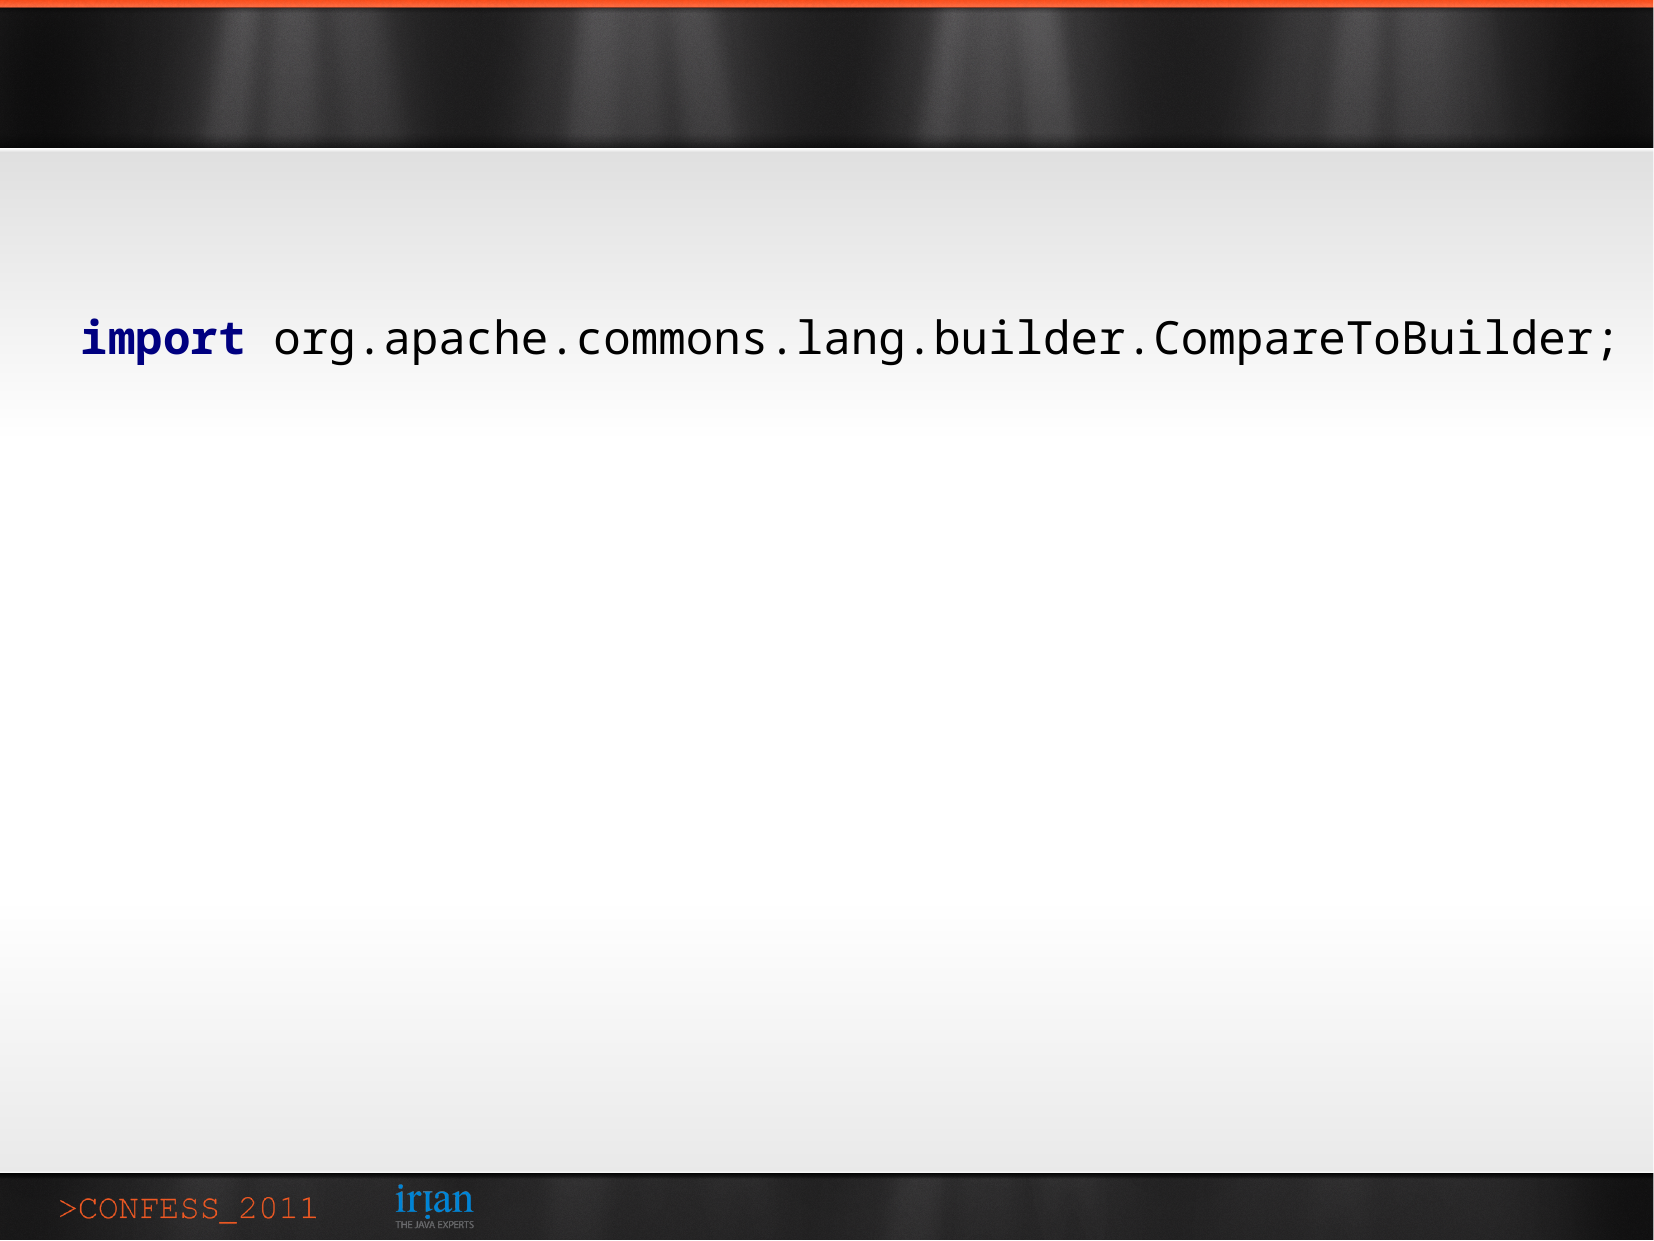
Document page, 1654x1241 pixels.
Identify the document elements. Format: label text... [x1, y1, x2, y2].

picture [0, 0, 1654, 1240]
subtitle import org.apache.commons.lang.builder.CompareToBuilder; [80, 305, 1654, 1125]
